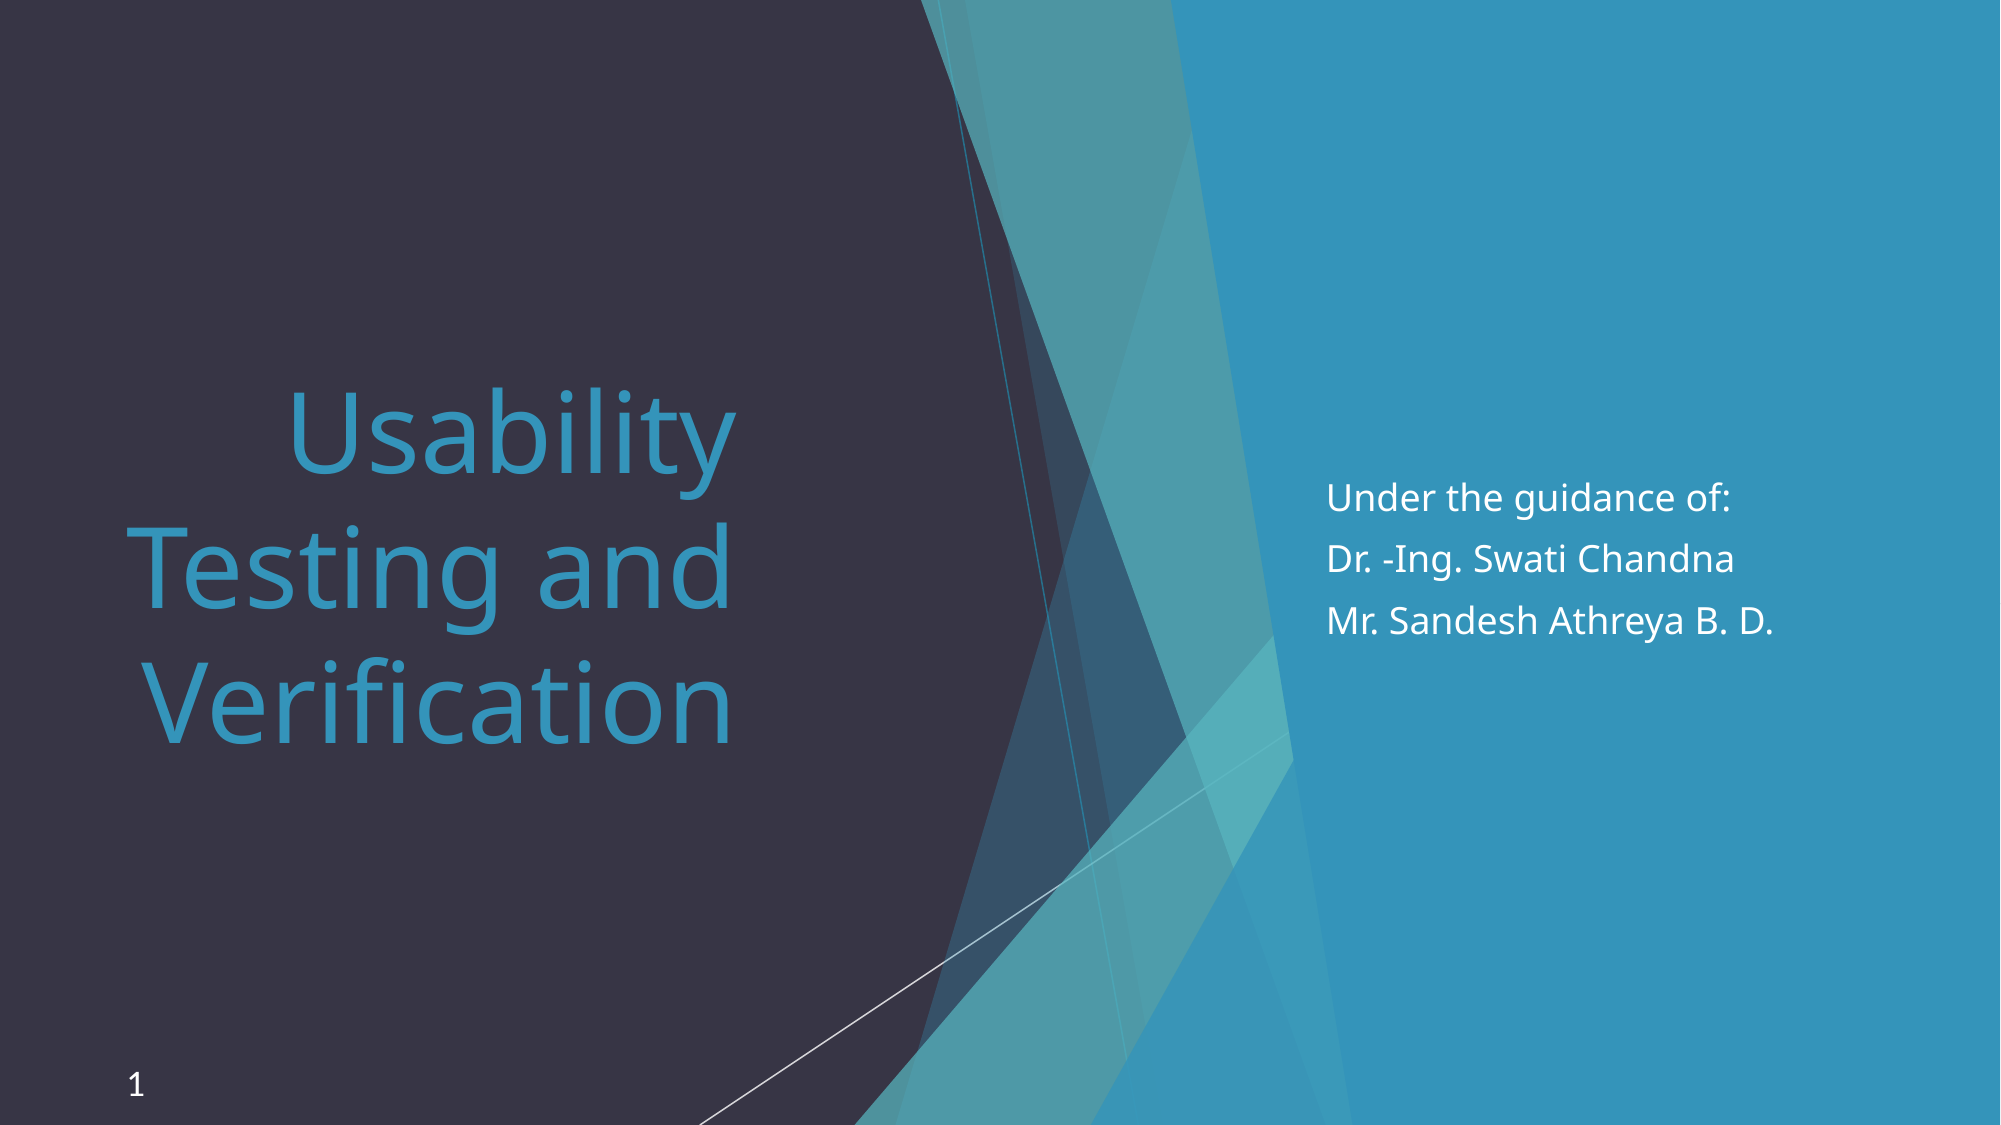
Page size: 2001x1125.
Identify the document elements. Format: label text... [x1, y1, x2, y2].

text_box 1 [111, 1051, 184, 1113]
text_box [0, 0, 2000, 1125]
title Usability Testing and Verification [111, 210, 948, 917]
subtitle Under the guidance of: Dr. -Ing. Swati Chandna Mr. Sandesh Athreya B. D. [1282, 471, 1874, 652]
